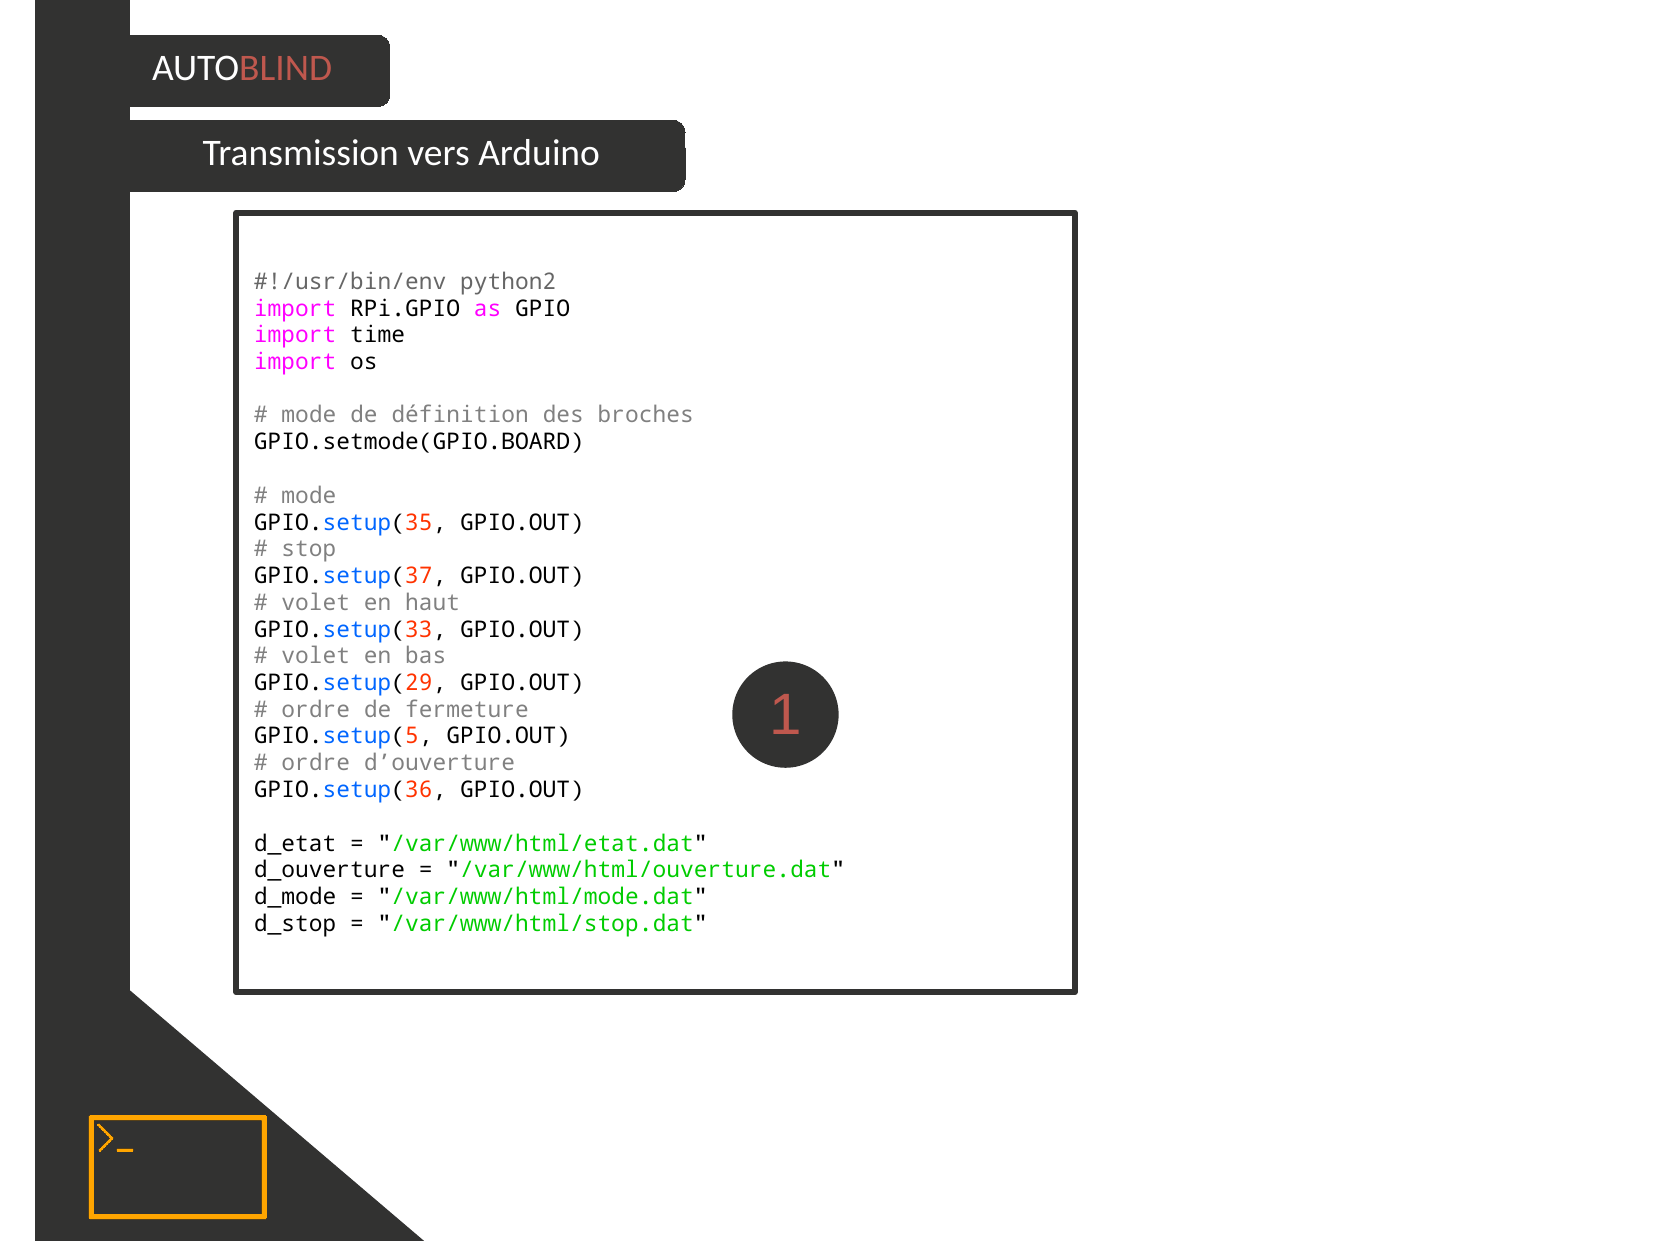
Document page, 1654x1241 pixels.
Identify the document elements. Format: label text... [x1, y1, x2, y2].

text_box Transmission vers Arduino [130, 120, 686, 192]
text_box #!/usr/bin/env python2 import RPi.GPIO as GPIO import time import os # mode de définition des broches GPIO.setmode(GPIO.BOARD) # mode GPIO.setup(35, GPIO.OUT) # stop GPIO.setup(37, GPIO.OUT) # volet en haut GPIO.setup(33, GPIO.OUT) # volet en bas GPIO.setup(29, GPIO.OUT) # ordre de fermeture GPIO.setup(5, GPIO.OUT) # ordre d’ouverture GPIO.setup(36, GPIO.OUT) d_etat = "/var/www/html/etat.dat" d_ouverture = "/var/www/html/ouverture.dat" d_mode = "/var/www/html/mode.dat" d_stop = "/var/www/html/stop.dat" [236, 212, 1075, 993]
picture [82, 1110, 272, 1223]
text_box [35, 0, 425, 1241]
text_box AUTOBLIND [130, 35, 390, 107]
text_box 1 [732, 661, 839, 768]
